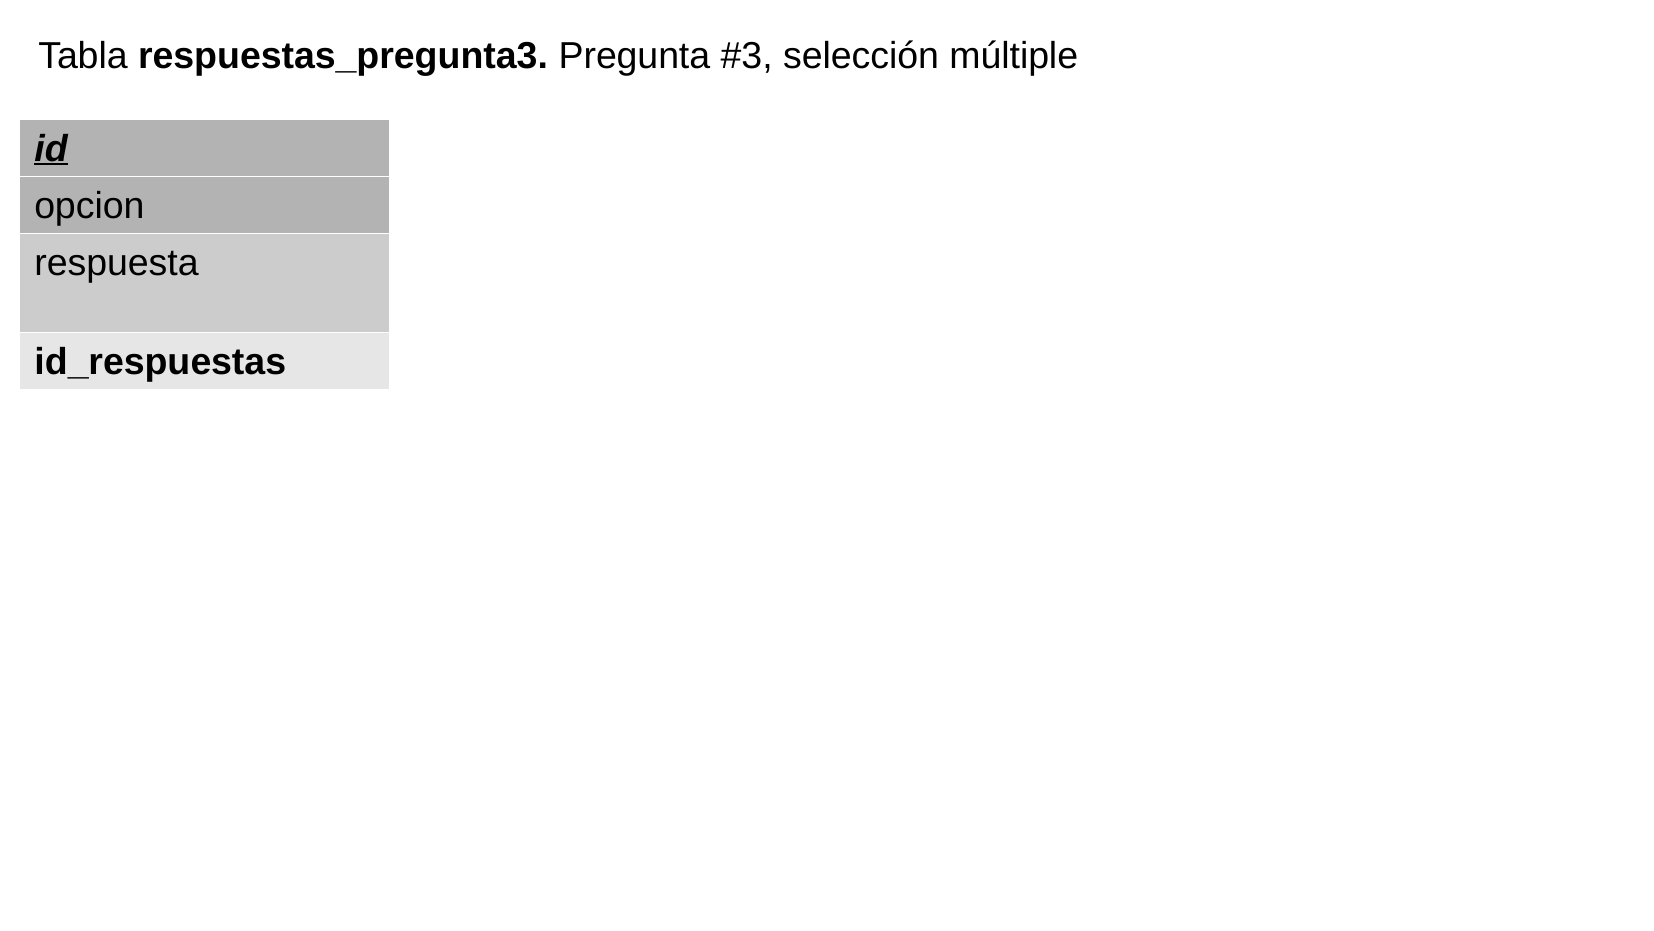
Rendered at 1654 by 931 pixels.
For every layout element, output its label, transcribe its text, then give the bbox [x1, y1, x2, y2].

table_cell respuesta [20, 234, 389, 332]
table_header id [20, 120, 389, 176]
table_cell opcion [20, 177, 389, 233]
table_cell id_respuestas [20, 333, 389, 389]
text_box Tabla respuestas_pregunta3. Pregunta #3, selección múltiple [23, 23, 1630, 123]
